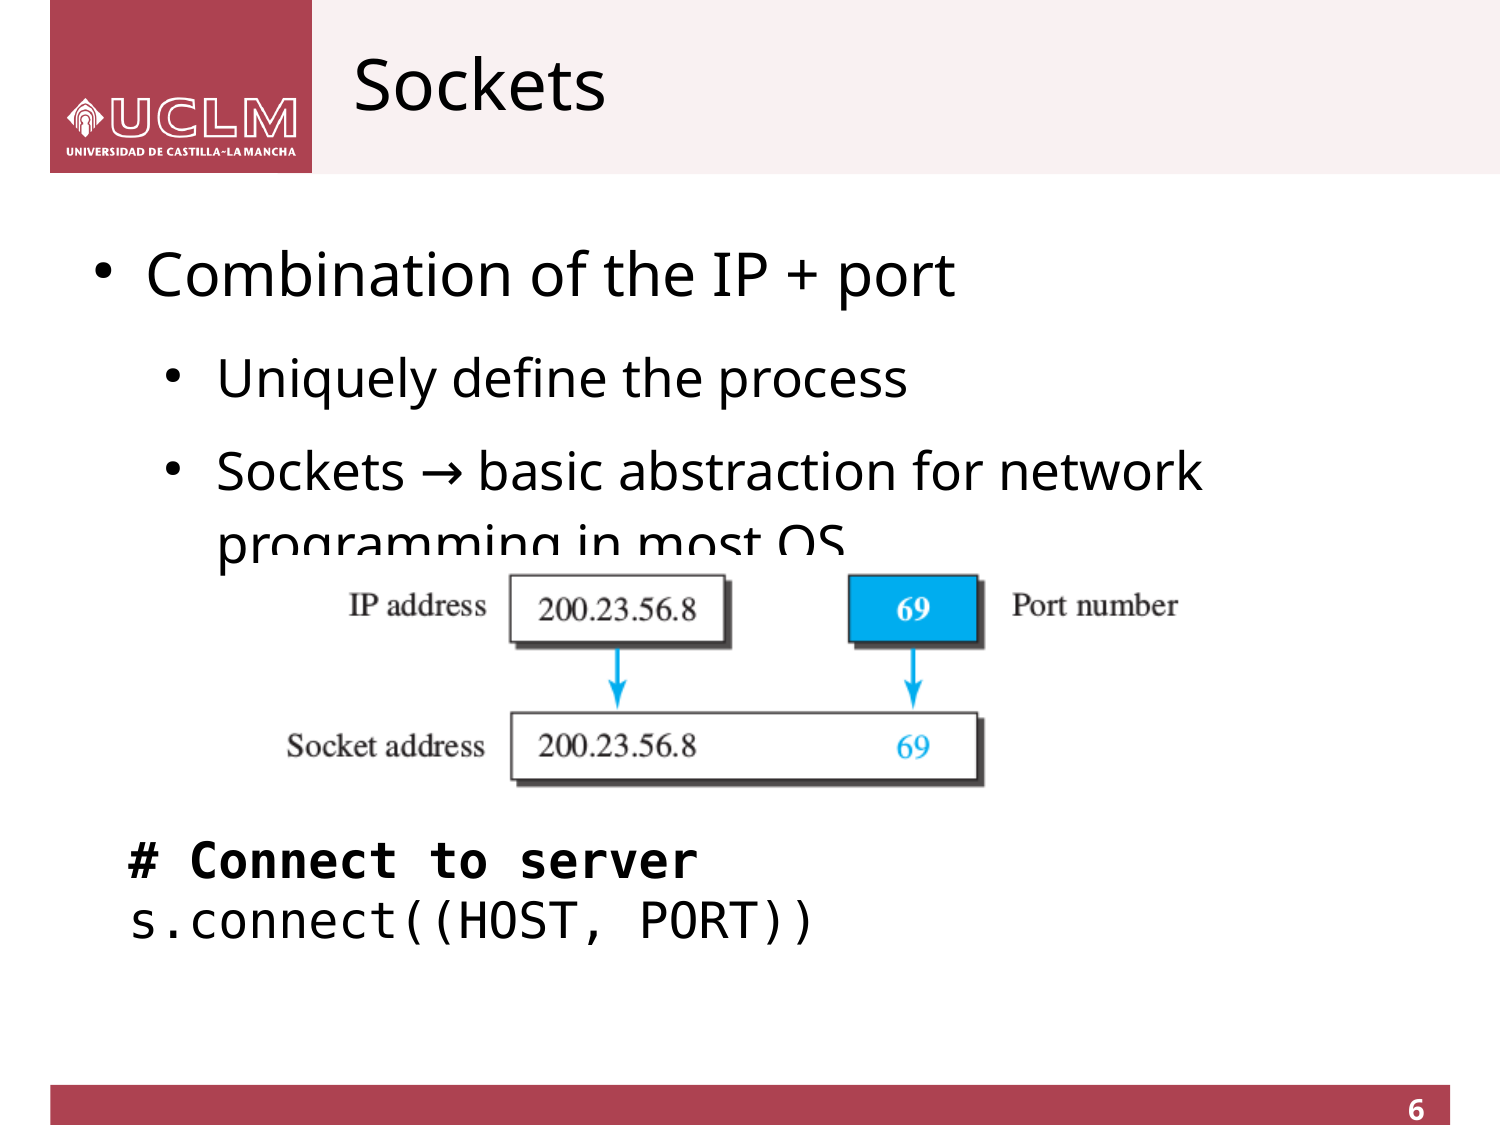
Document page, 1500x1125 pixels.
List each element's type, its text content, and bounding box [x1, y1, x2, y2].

picture [50, 0, 312, 173]
list Combination of the IP + port Uniquely define the process Sockets → basic abstraction for network programming in most OS [74, 231, 1425, 884]
title Sockets [353, 6, 1425, 168]
text_box # Connect to server s.connect((HOST, PORT)) [113, 820, 1359, 1016]
picture [271, 555, 1205, 810]
